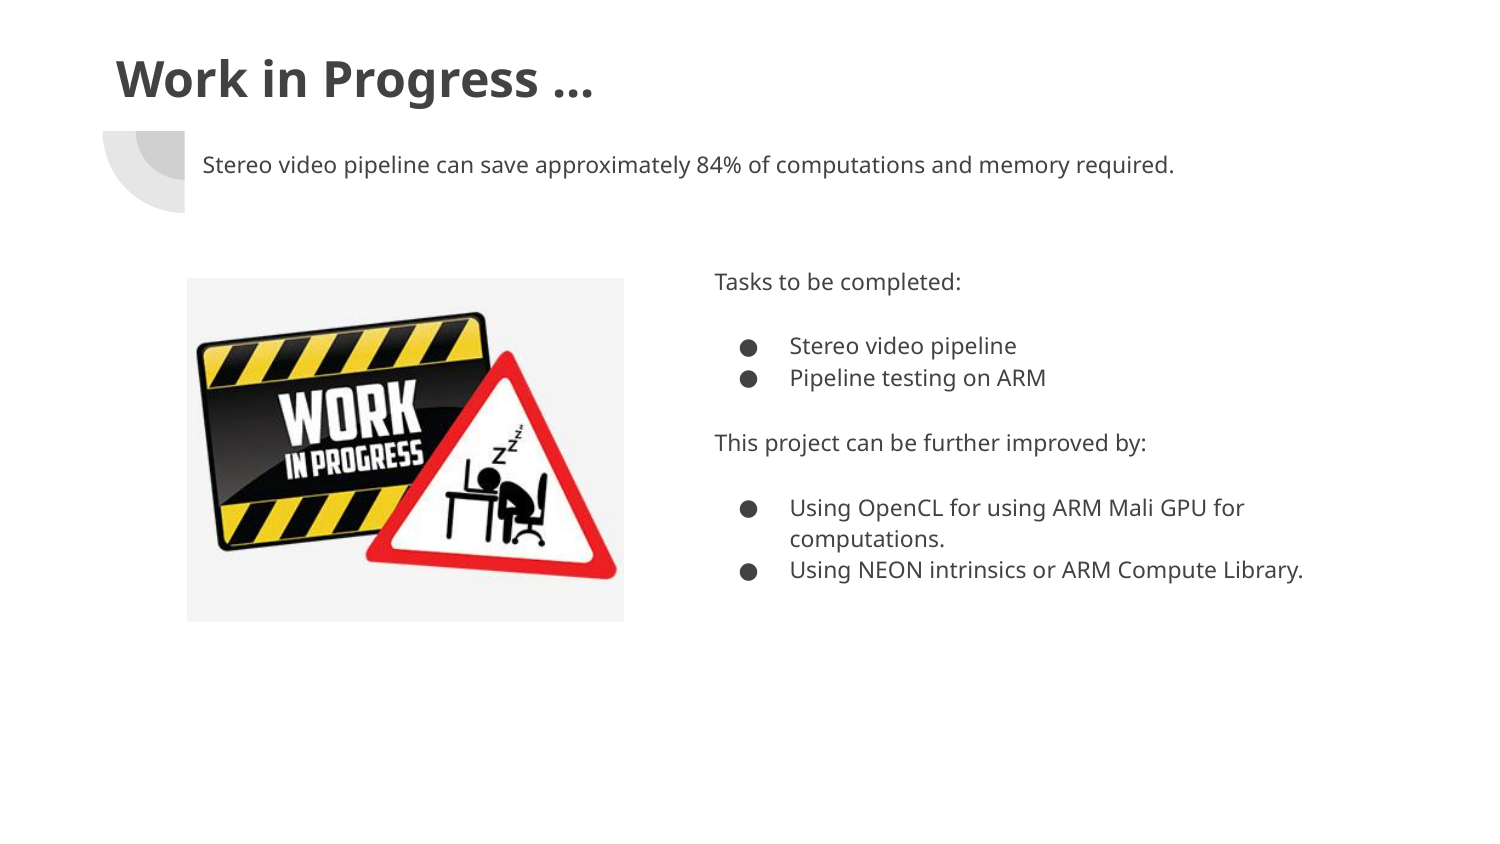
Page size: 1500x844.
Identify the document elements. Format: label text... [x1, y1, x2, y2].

list Stereo video pipeline can save approximately 84% of computations and memory required. [187, 131, 1416, 218]
list Tasks to be completed: Stereo video pipeline Pipeline testing on ARM This project can be further improved by: Using OpenCL for using ARM Mali GPU for computations. Using NEON intrinsics or ARM Compute Library. [699, 247, 1354, 652]
picture [187, 278, 624, 622]
title Work in Progress ... [101, 32, 1341, 132]
